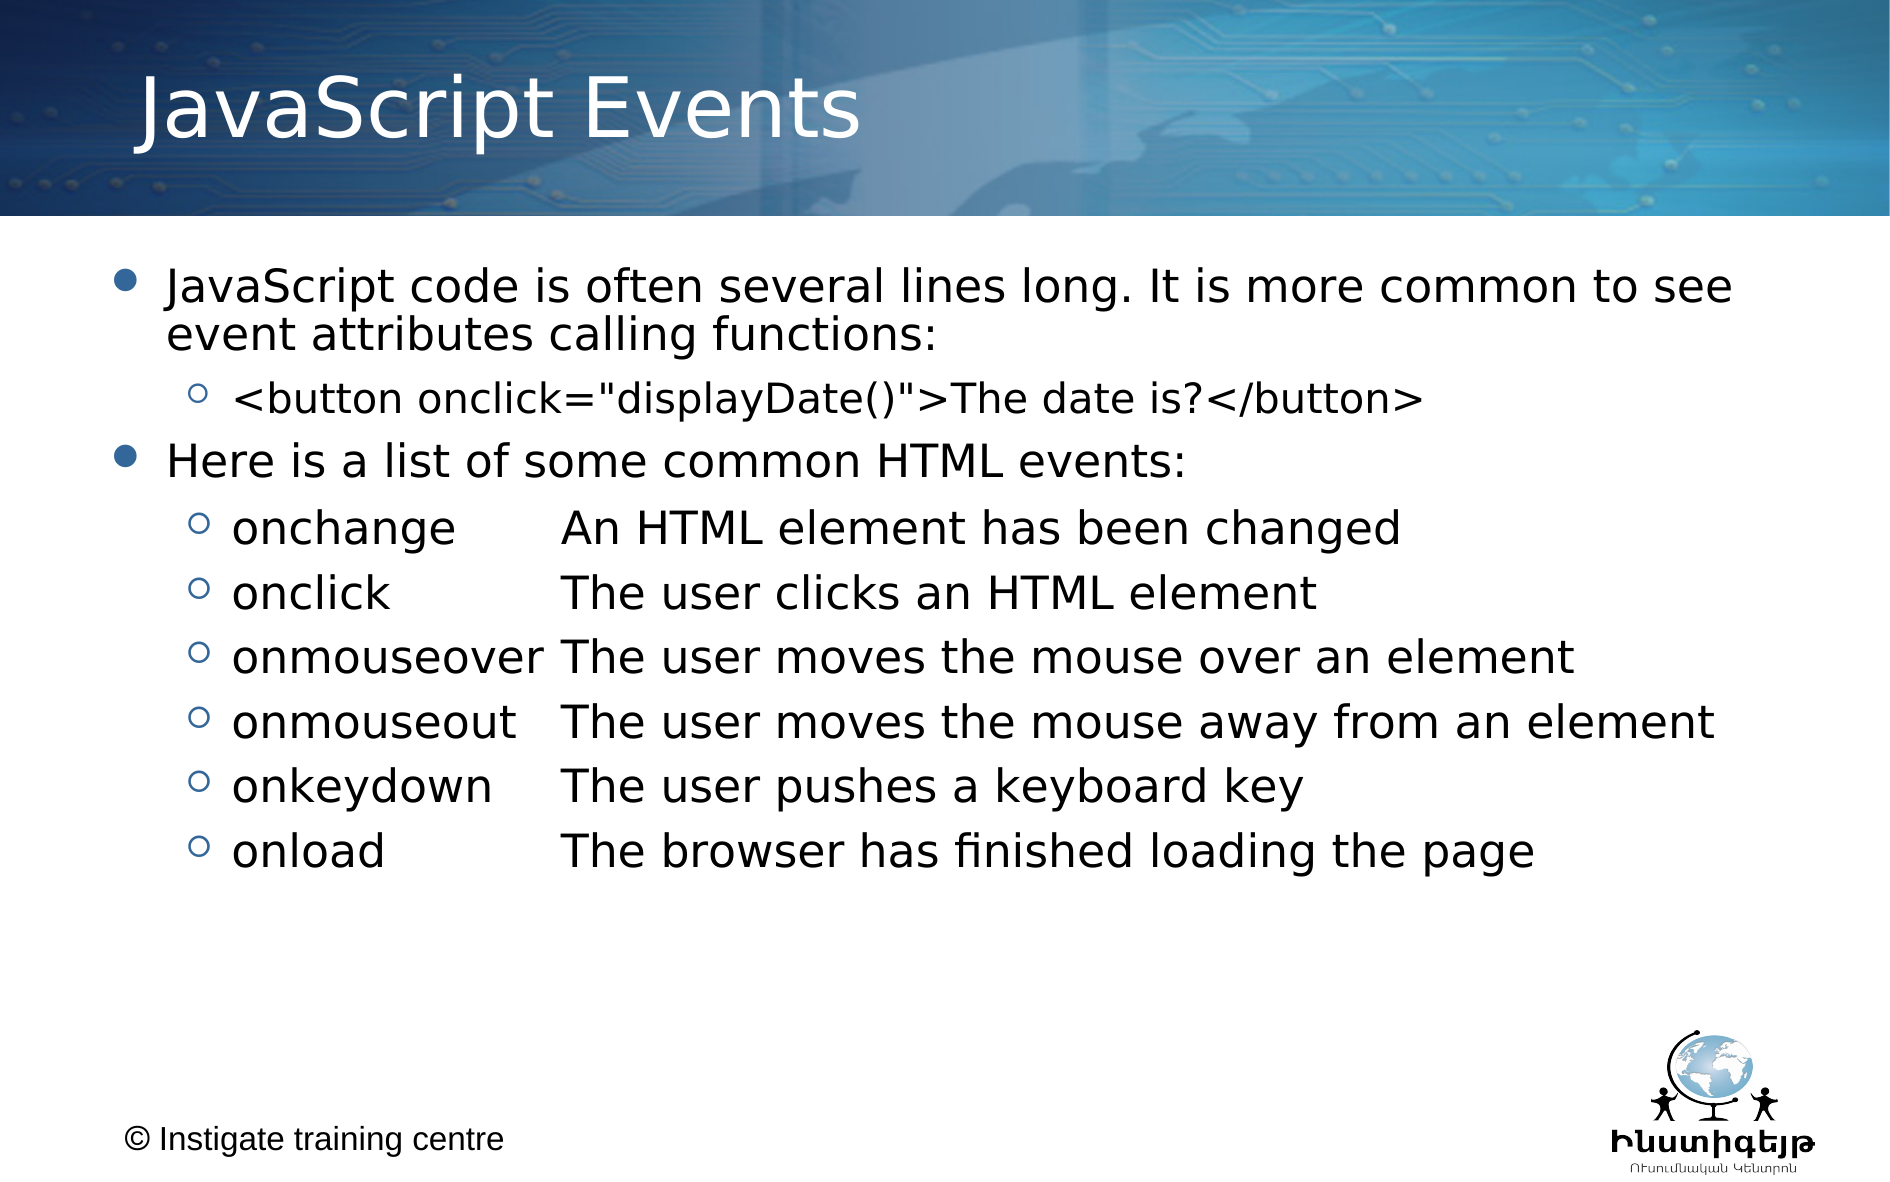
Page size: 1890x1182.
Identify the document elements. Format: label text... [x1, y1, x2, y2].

list JavaScript code is often several lines long. It is more common to see event attributes calling functions: <button onclick="displayDate()">The date is?</button> Here is a list of some common HTML events: onchange An HTML element has been changed onclick The user clicks an HTML element onmouseover The user moves the mouse over an element onmouseout The user moves the mouse away from an element onkeydown The user pushes a keyboard key onload The browser has finished loading the page [110, 264, 1801, 291]
text_box JavaScript Events [138, 82, 1801, 96]
picture [0, 0, 1890, 216]
picture [1612, 1030, 1815, 1175]
